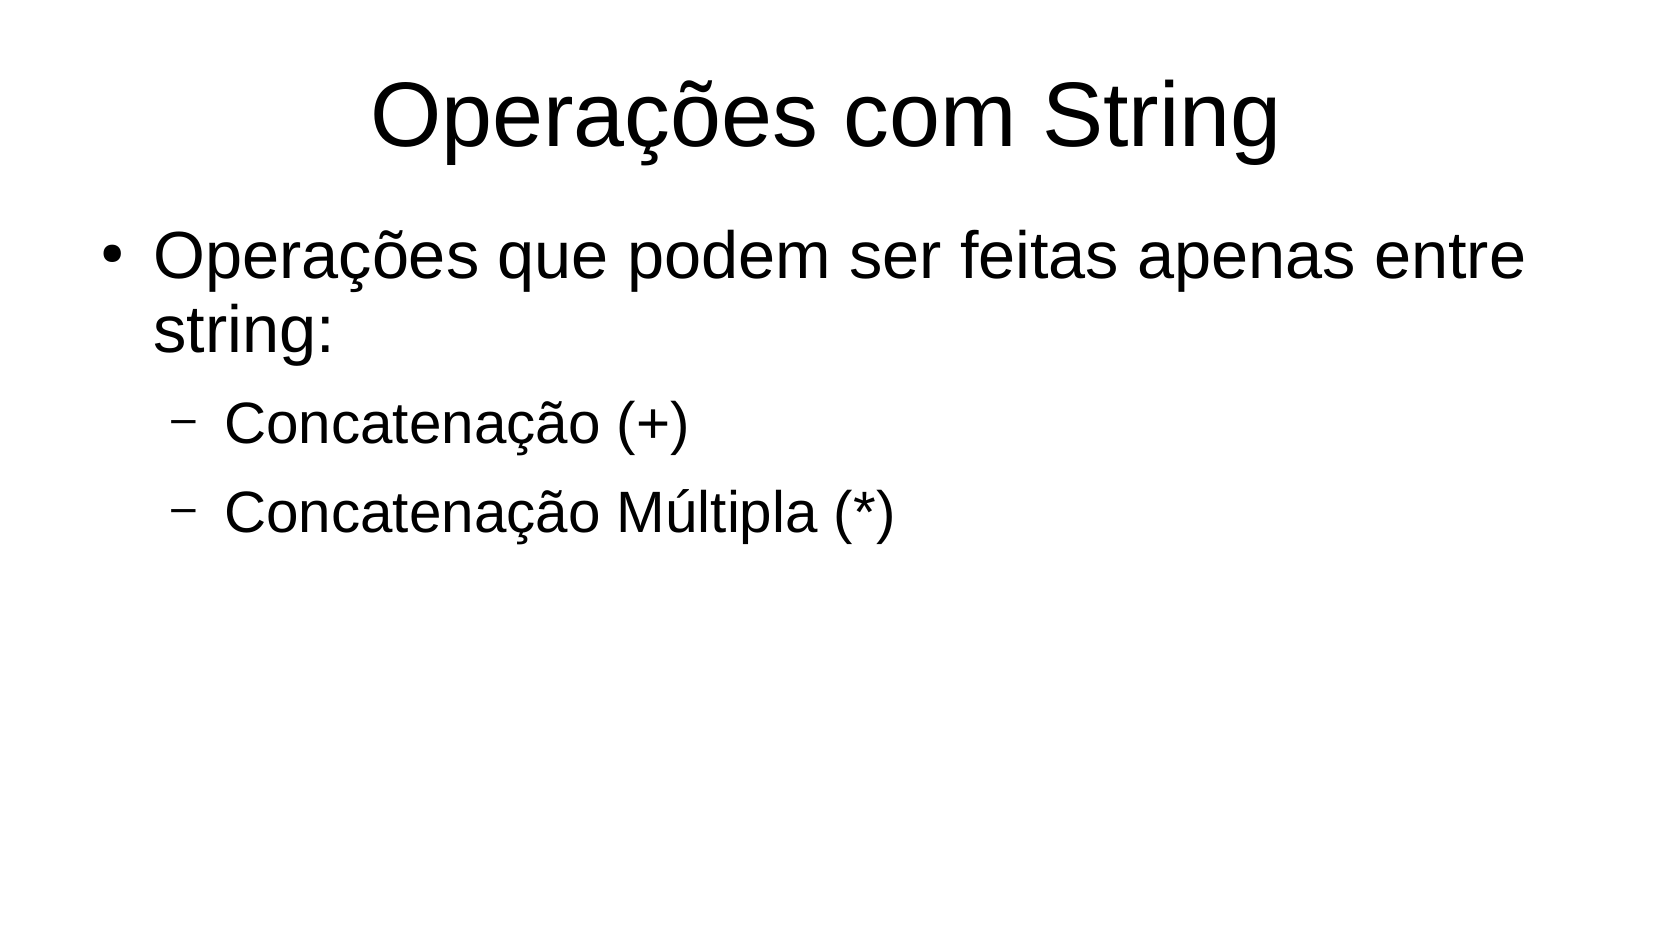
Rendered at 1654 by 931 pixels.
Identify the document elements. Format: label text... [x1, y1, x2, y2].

title Operações com String [82, 37, 1571, 193]
list Operações que podem ser feitas apenas entre string: Concatenação (+) Concatenação Múltipla (*) [82, 217, 1571, 758]
